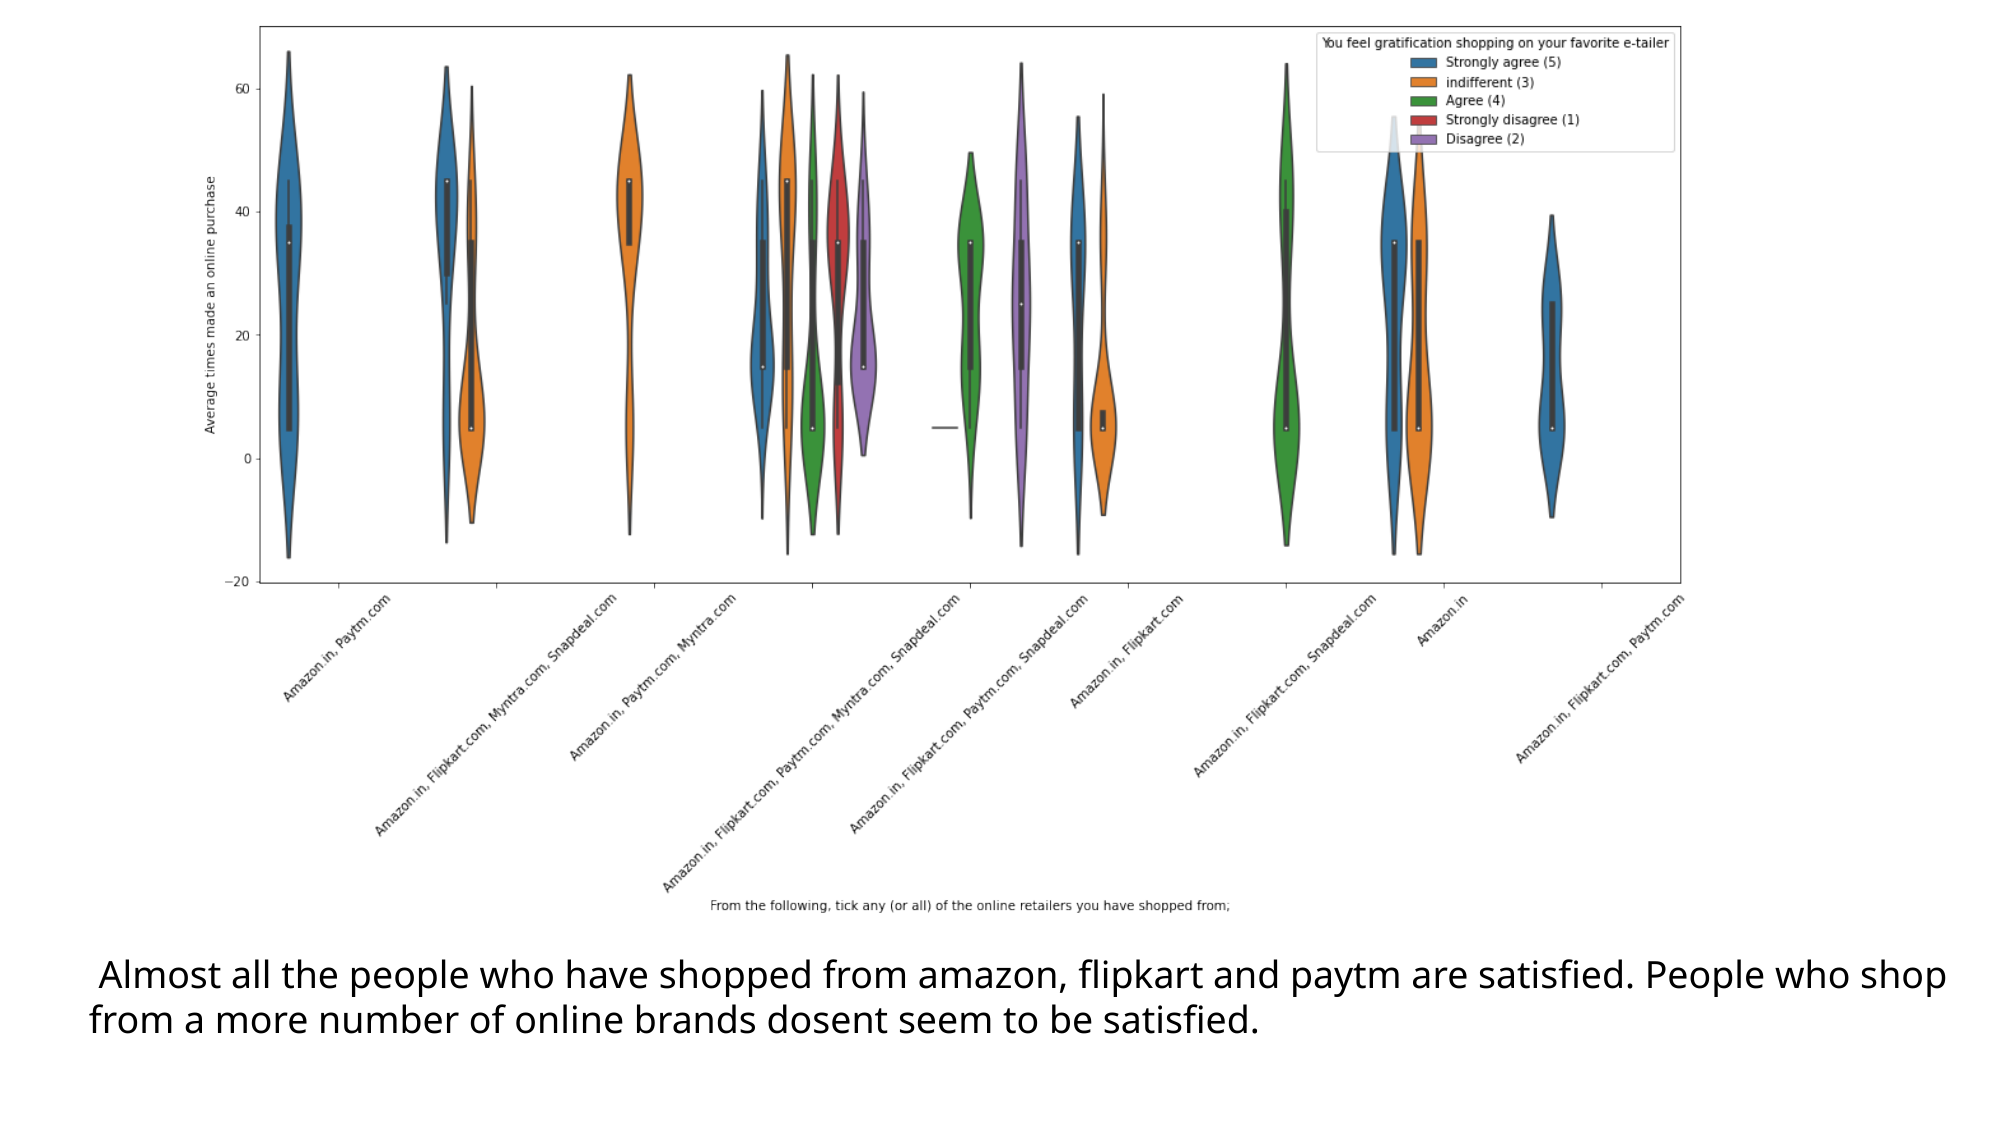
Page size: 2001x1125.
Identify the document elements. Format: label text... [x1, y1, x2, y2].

picture [197, 17, 1697, 922]
text_box Almost all the people who have shopped from amazon, flipkart and paytm are satisfied. People who shop from a more number of online brands dosent seem to be satisfied. [73, 943, 1978, 1050]
